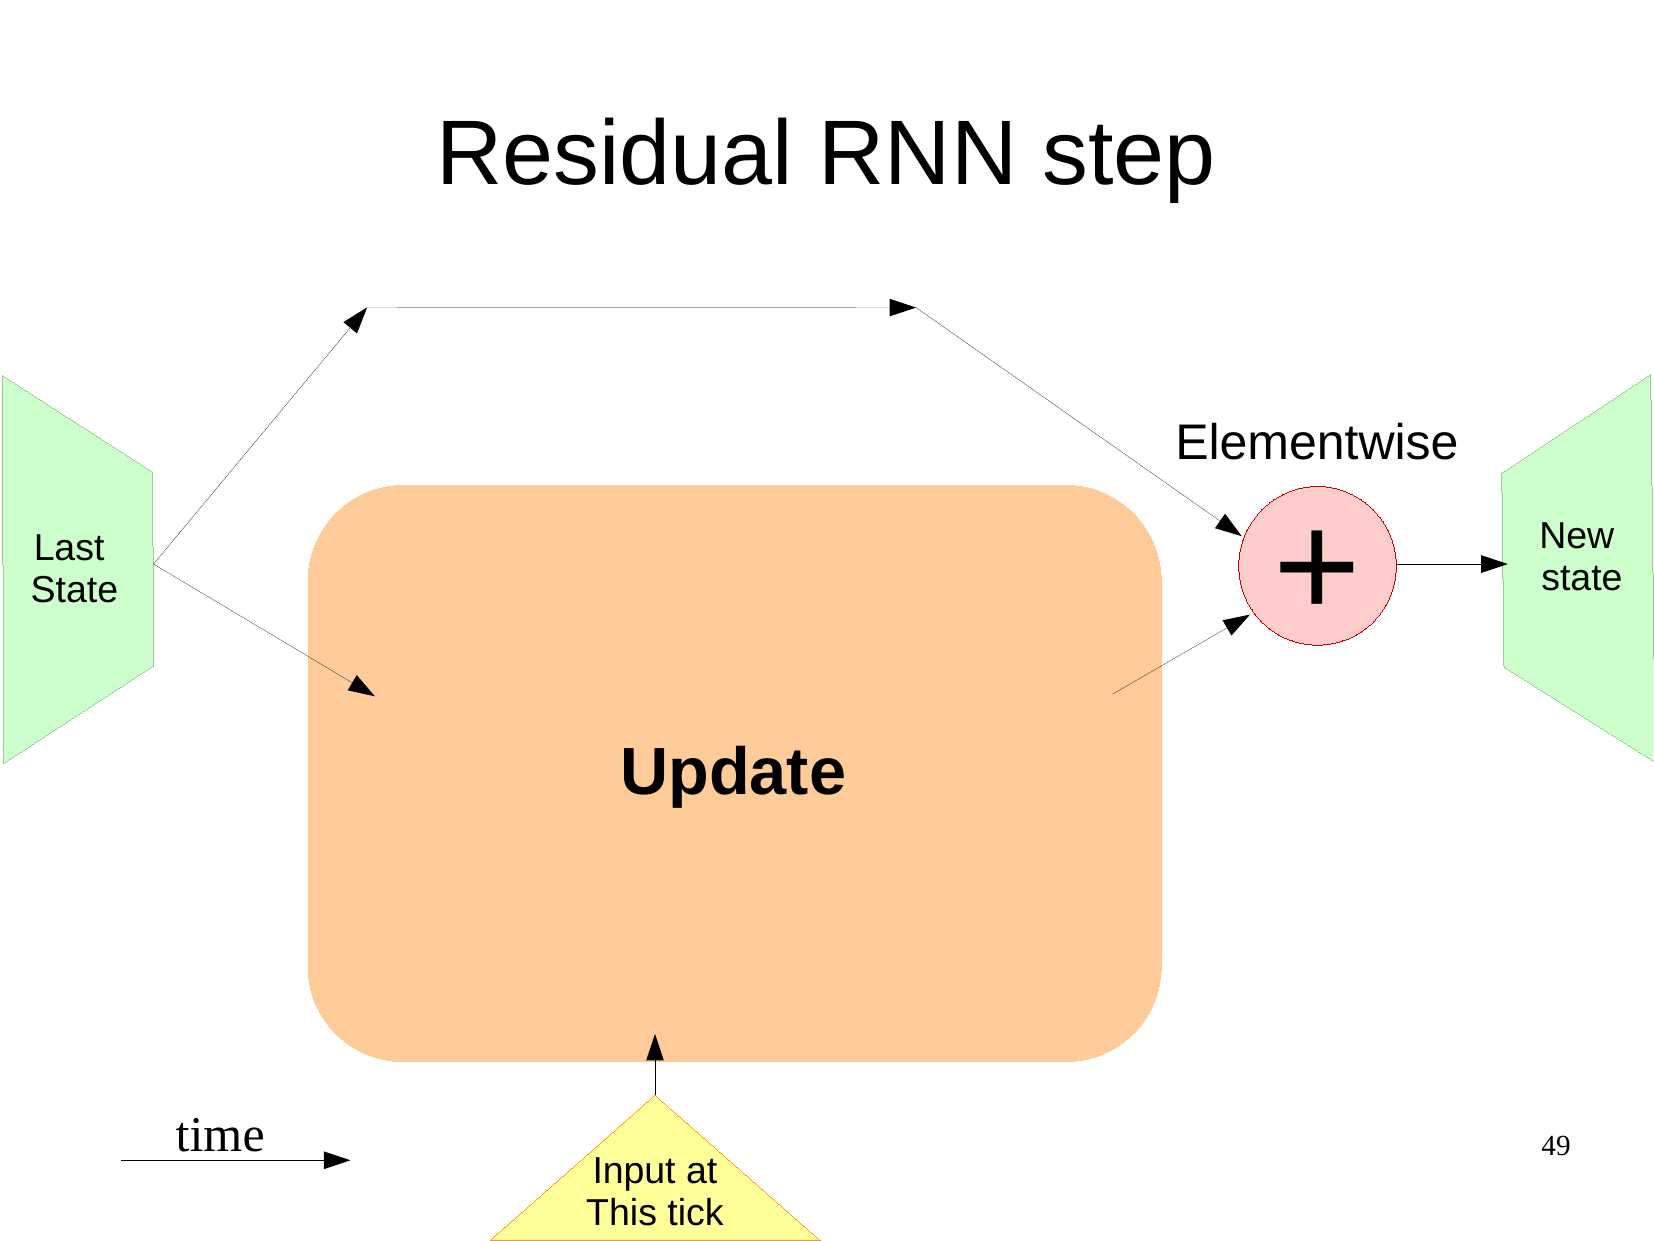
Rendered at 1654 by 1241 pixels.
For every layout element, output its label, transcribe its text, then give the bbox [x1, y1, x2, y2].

text_box [1501, 374, 1653, 507]
text_box [1503, 606, 1654, 762]
text_box time [160, 1107, 280, 1164]
title Residual RNN step [82, 49, 1571, 257]
text_box Input at This tick [490, 1095, 821, 1241]
text_box [2, 375, 153, 519]
text_box Update [605, 726, 862, 817]
text_box Last State [0, 519, 169, 661]
text_box [3, 661, 154, 764]
text_box [307, 484, 1163, 1063]
text_box Elementwise [1160, 406, 1474, 478]
text_box + [1238, 486, 1397, 646]
text_box New state [1483, 507, 1654, 606]
